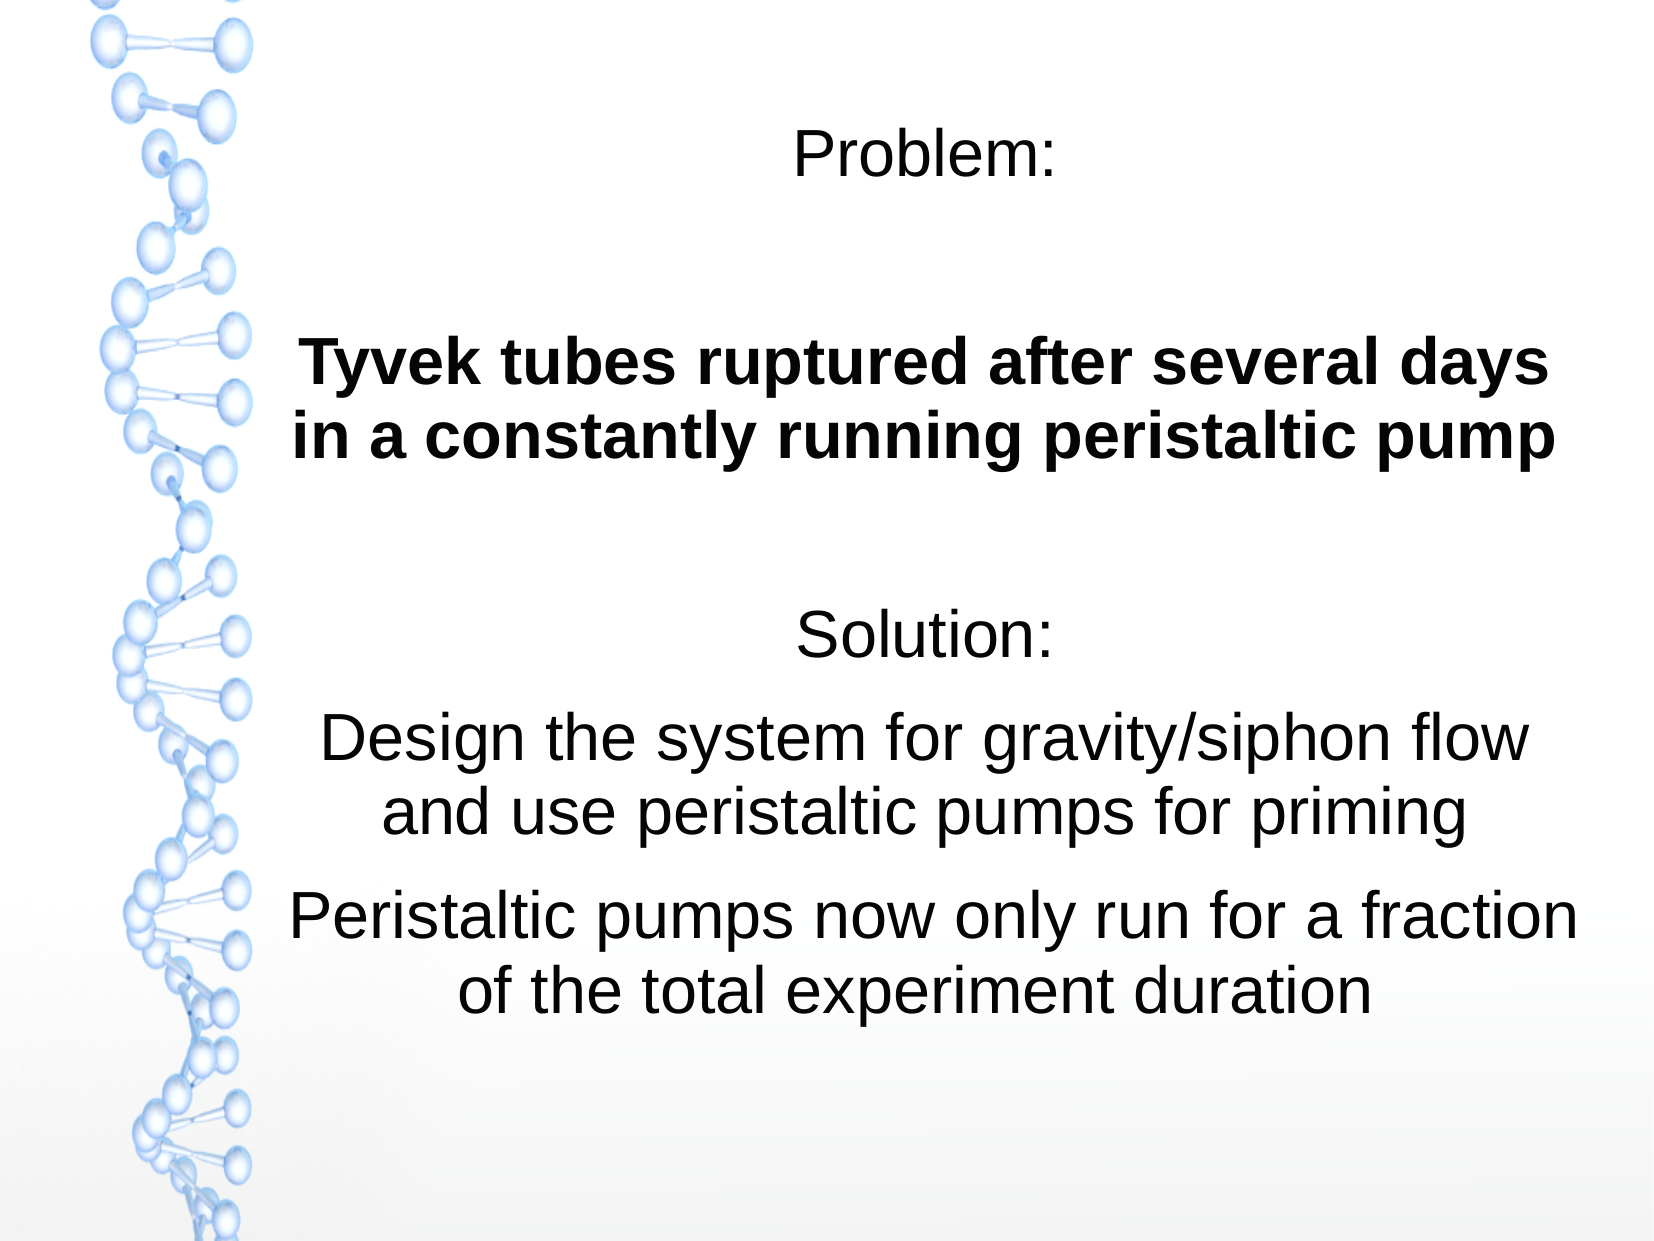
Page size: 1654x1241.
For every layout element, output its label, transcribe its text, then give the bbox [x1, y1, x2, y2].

subtitle Problem: Tyvek tubes ruptured after several days in a constantly running peristaltic pump Solution: Design the system for gravity/siphon flow and use peristaltic pumps for priming Peristaltic pumps now only run for a fraction of the total experiment duration [261, 26, 1590, 1120]
picture [0, 0, 1654, 1241]
